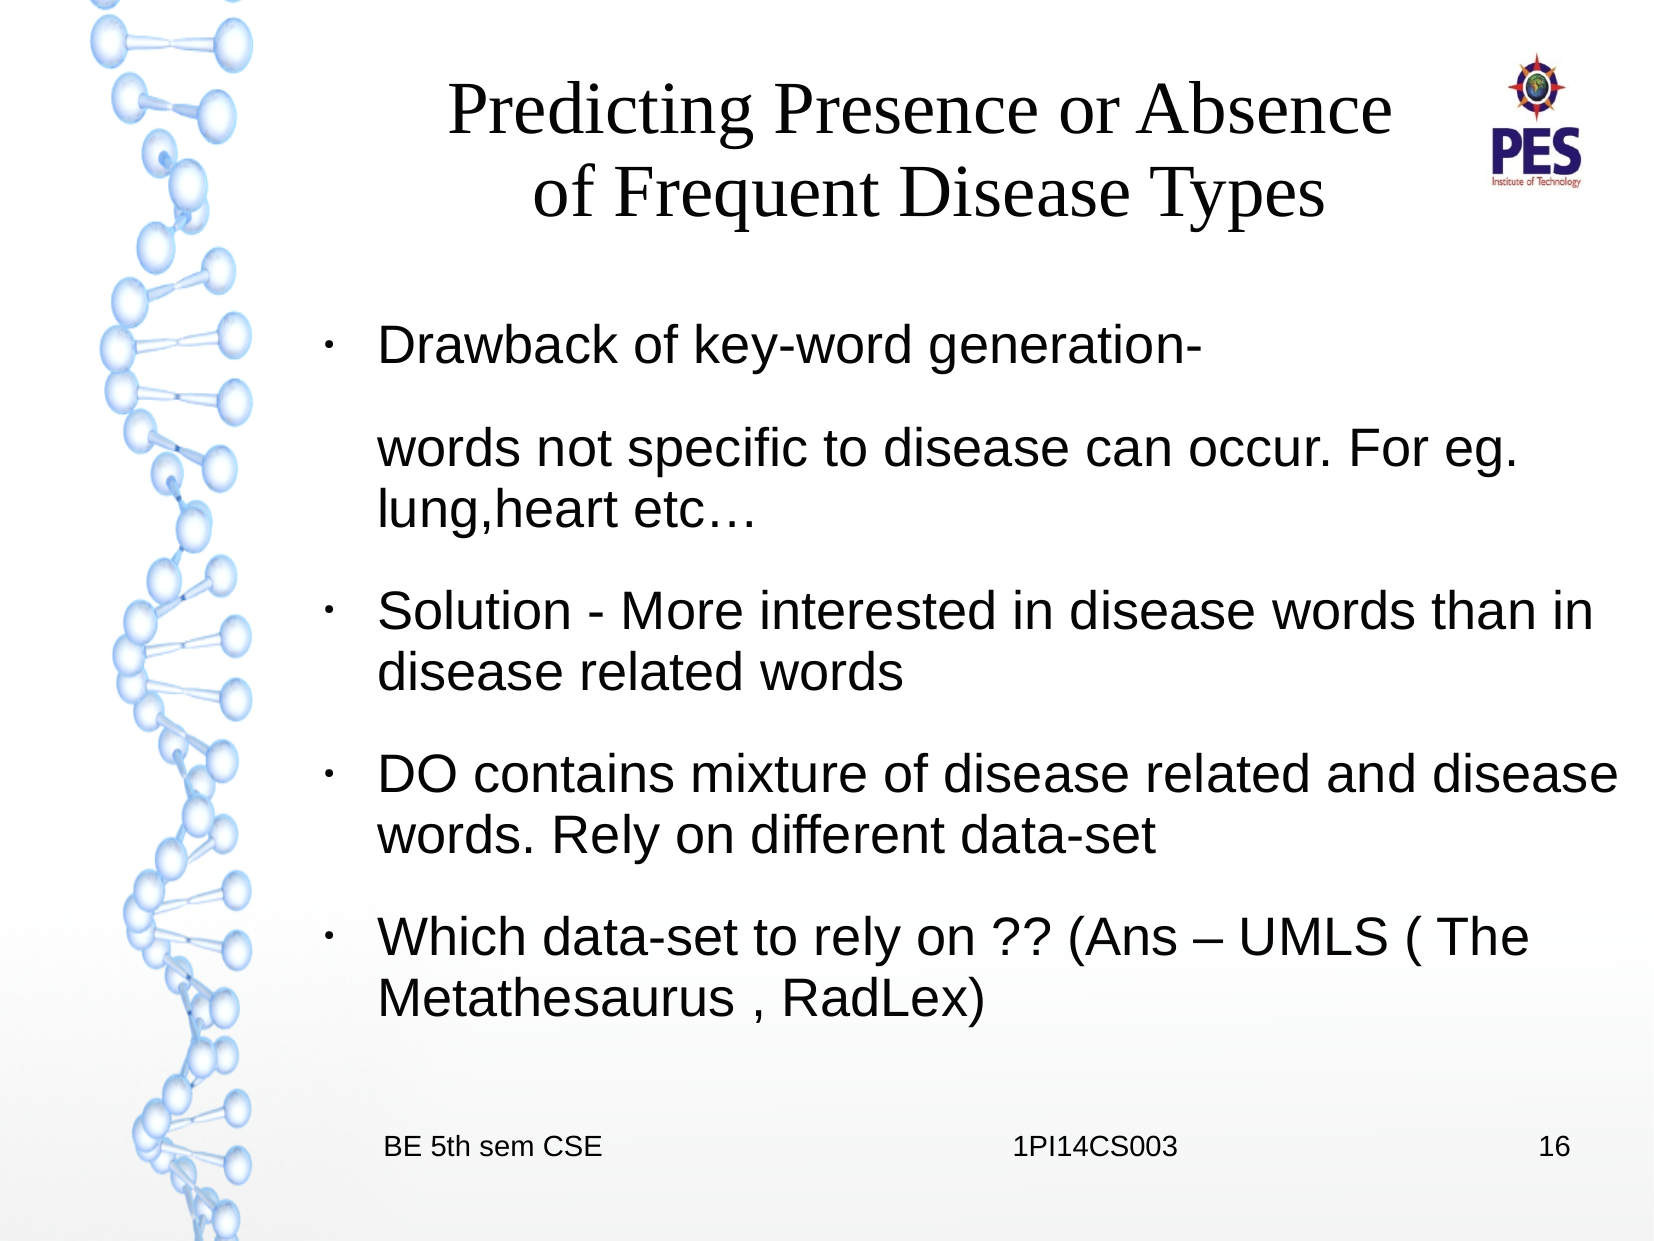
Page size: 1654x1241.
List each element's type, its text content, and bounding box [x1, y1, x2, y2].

picture [0, 0, 1654, 1241]
list Drawback of key-word generation- words not specific to disease can occur. For eg. lung,heart etc… Solution - More interested in disease words than in disease related words DO contains mixture of disease related and disease words. Rely on different data-set Which data-set to rely on ?? (Ans – UMLS ( The Metathesaurus , RadLex) [306, 315, 1636, 1035]
title Predicting Presence or Absence of Frequent Disease Types [265, 47, 1595, 252]
